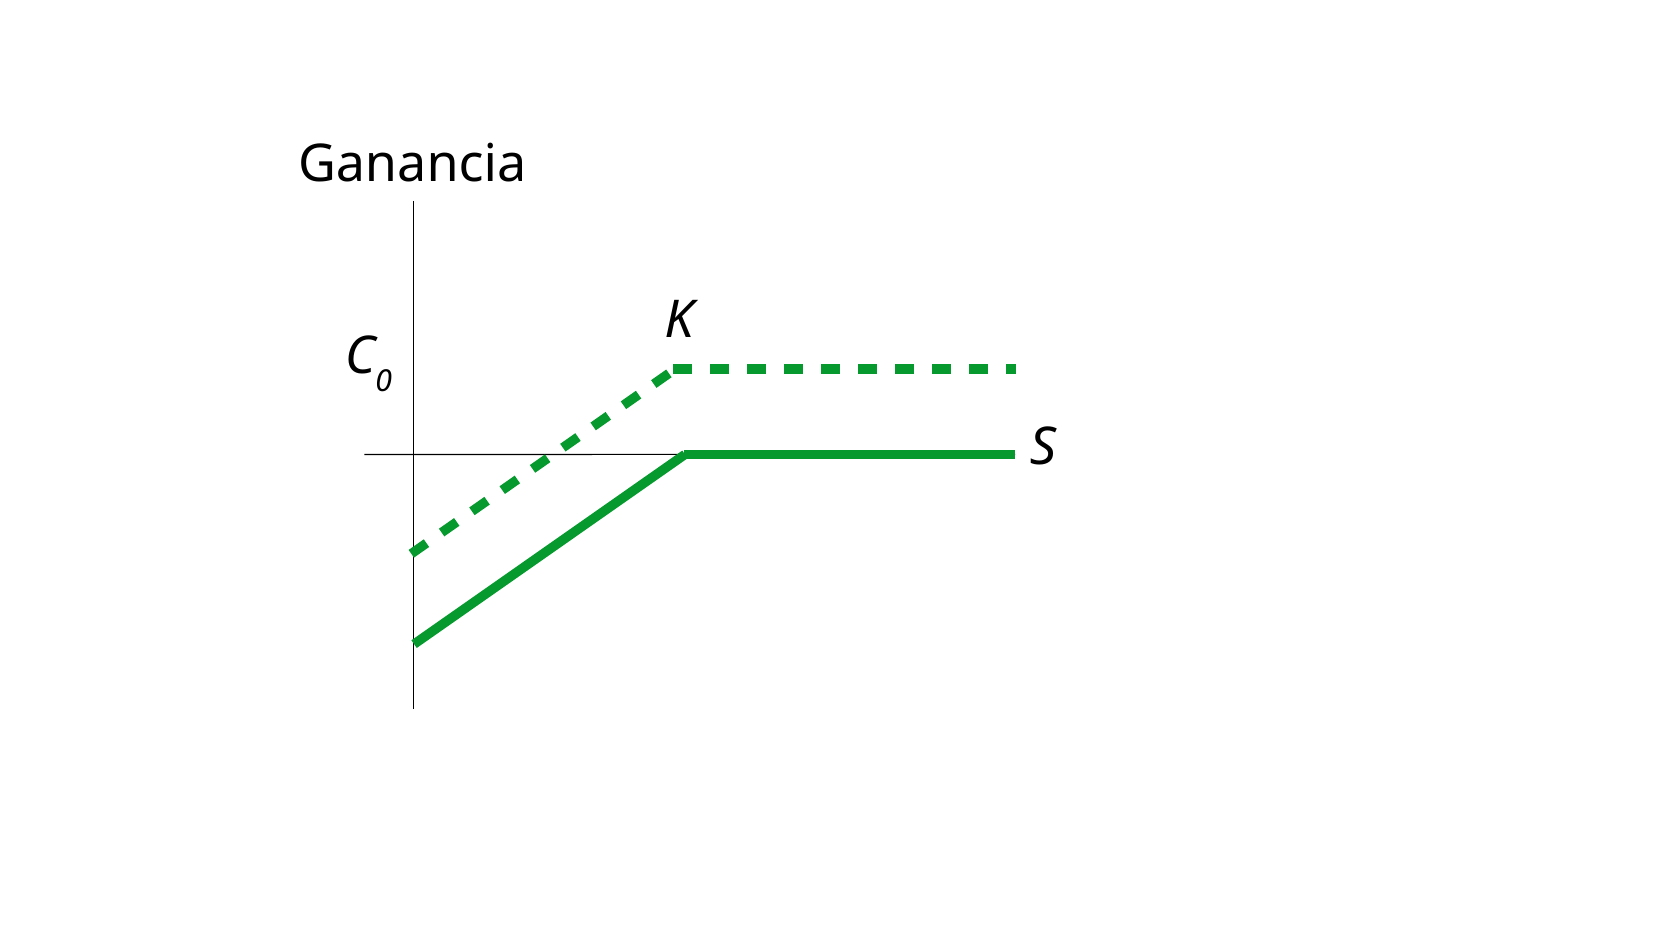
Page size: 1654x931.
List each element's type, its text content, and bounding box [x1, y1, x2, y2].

text_box K [649, 274, 710, 369]
text_box C0 [330, 311, 426, 485]
text_box Ganancia [283, 118, 544, 240]
text_box S [1015, 401, 1075, 555]
